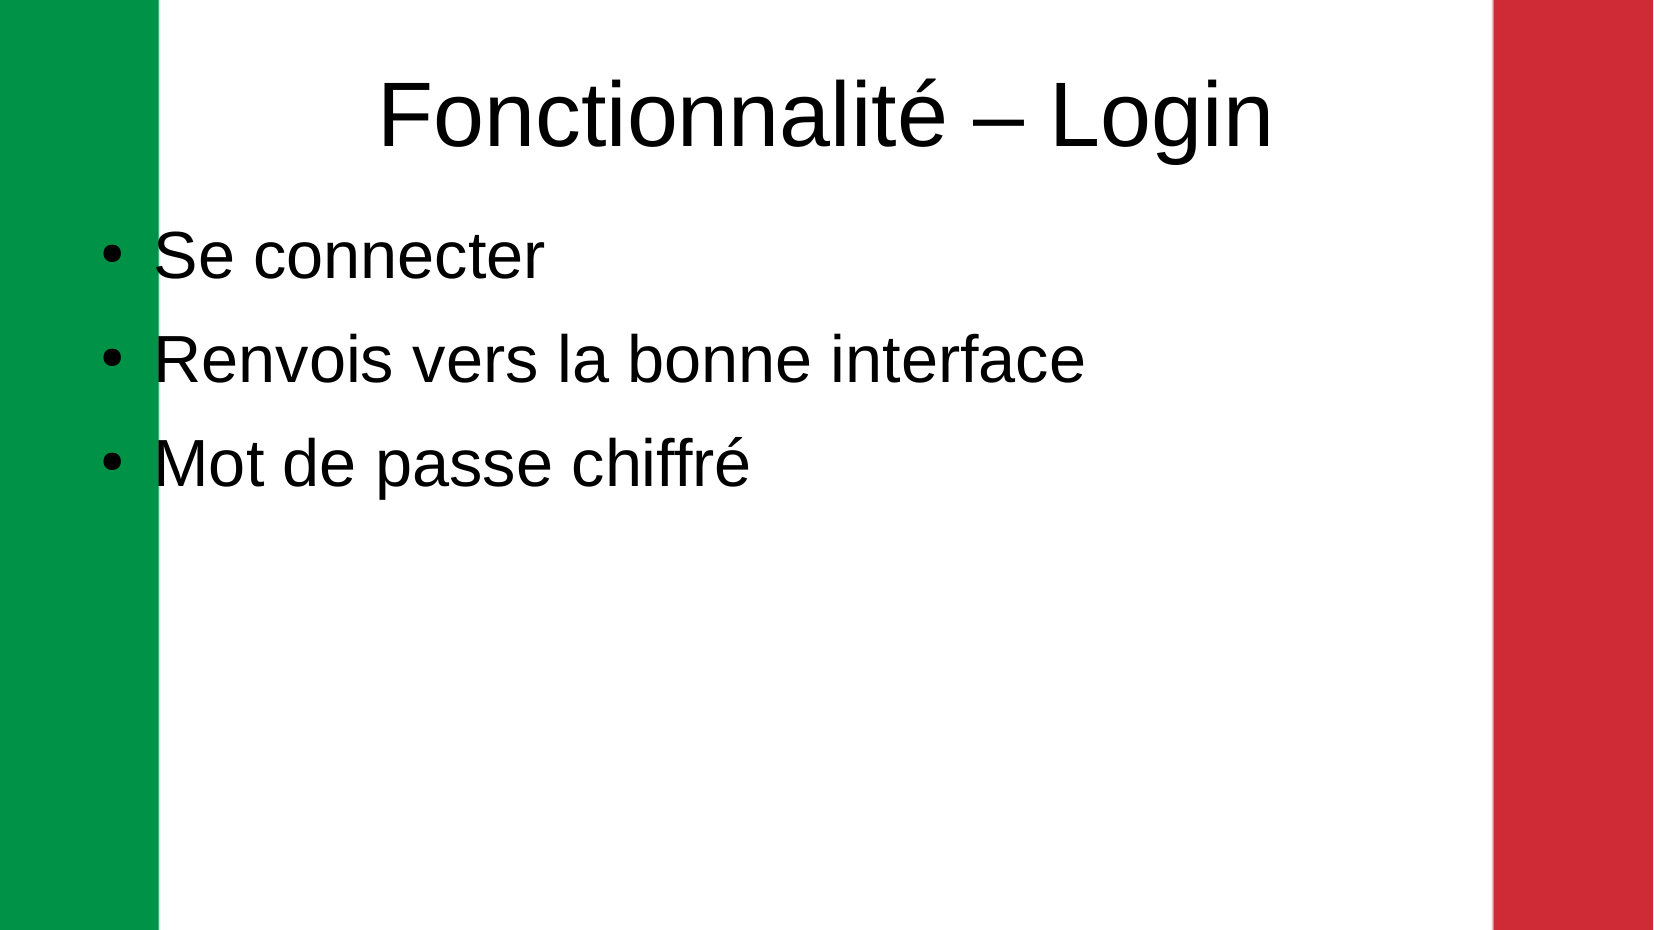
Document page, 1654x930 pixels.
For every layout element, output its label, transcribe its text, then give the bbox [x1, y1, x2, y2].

title Fonctionnalité – Login [82, 37, 1571, 193]
list Se connecter Renvois vers la bonne interface Mot de passe chiffré [82, 217, 1571, 757]
picture [0, 0, 1654, 930]
